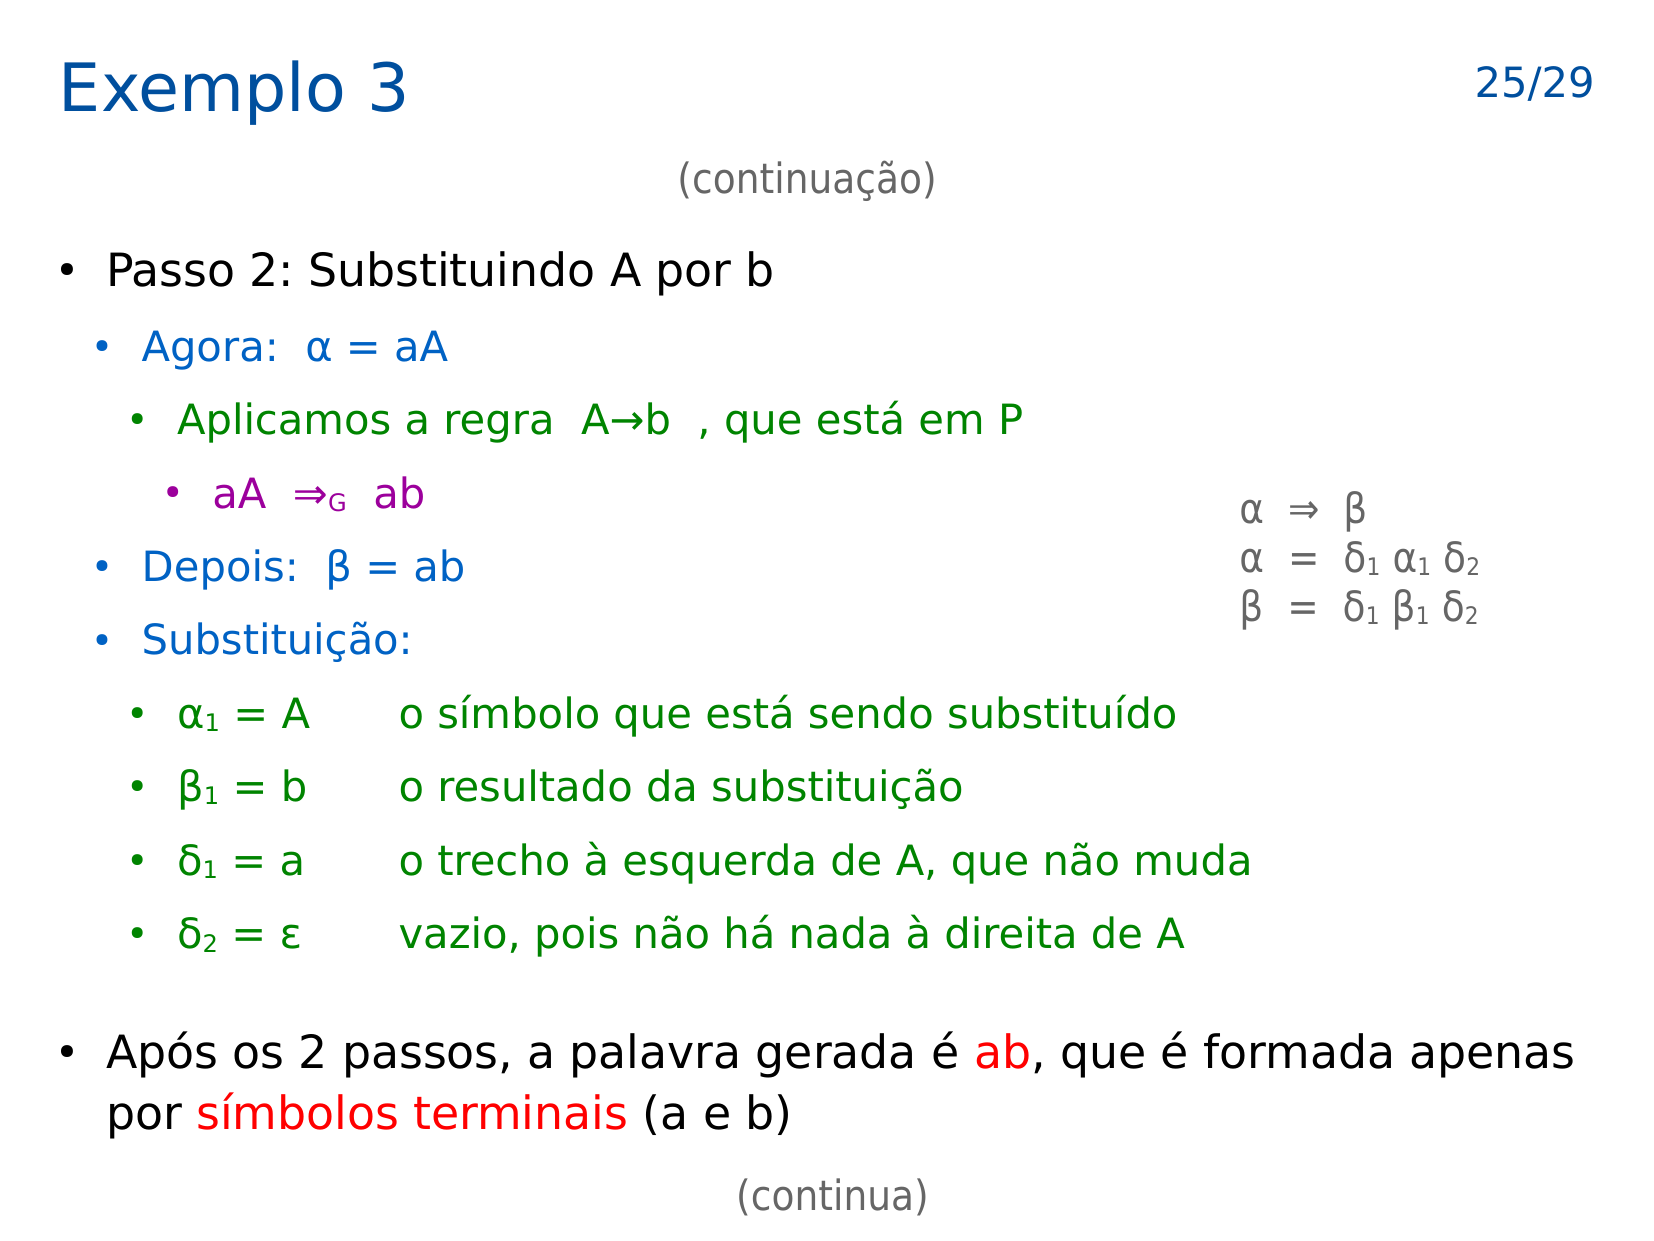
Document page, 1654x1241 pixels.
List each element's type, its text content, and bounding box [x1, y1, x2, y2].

title Exemplo 3 [59, 29, 1625, 148]
text_box (continua) [721, 1164, 944, 1230]
text_box α ⇒ β α = δ1 α1 δ2 β = δ1 β1 δ2 [1224, 477, 1528, 639]
text_box (continuação) [662, 147, 952, 213]
list Passo 2: Substituindo A por b Agora: α = aA Aplicamos a regra A→b , que está em P aA ⇒G ​ ab Depois: β = ab Substituição: α1​ = A o símbolo que está sendo substituído β1 = b o resultado da substituição δ1 = a o trecho à esquerda de A, que não muda δ2 = ε vazio, pois não há nada à direita de A Após os 2 passos, a palavra gerada é ab, que é formada apenas por símbolos terminais (a e b) [59, 236, 1595, 1211]
